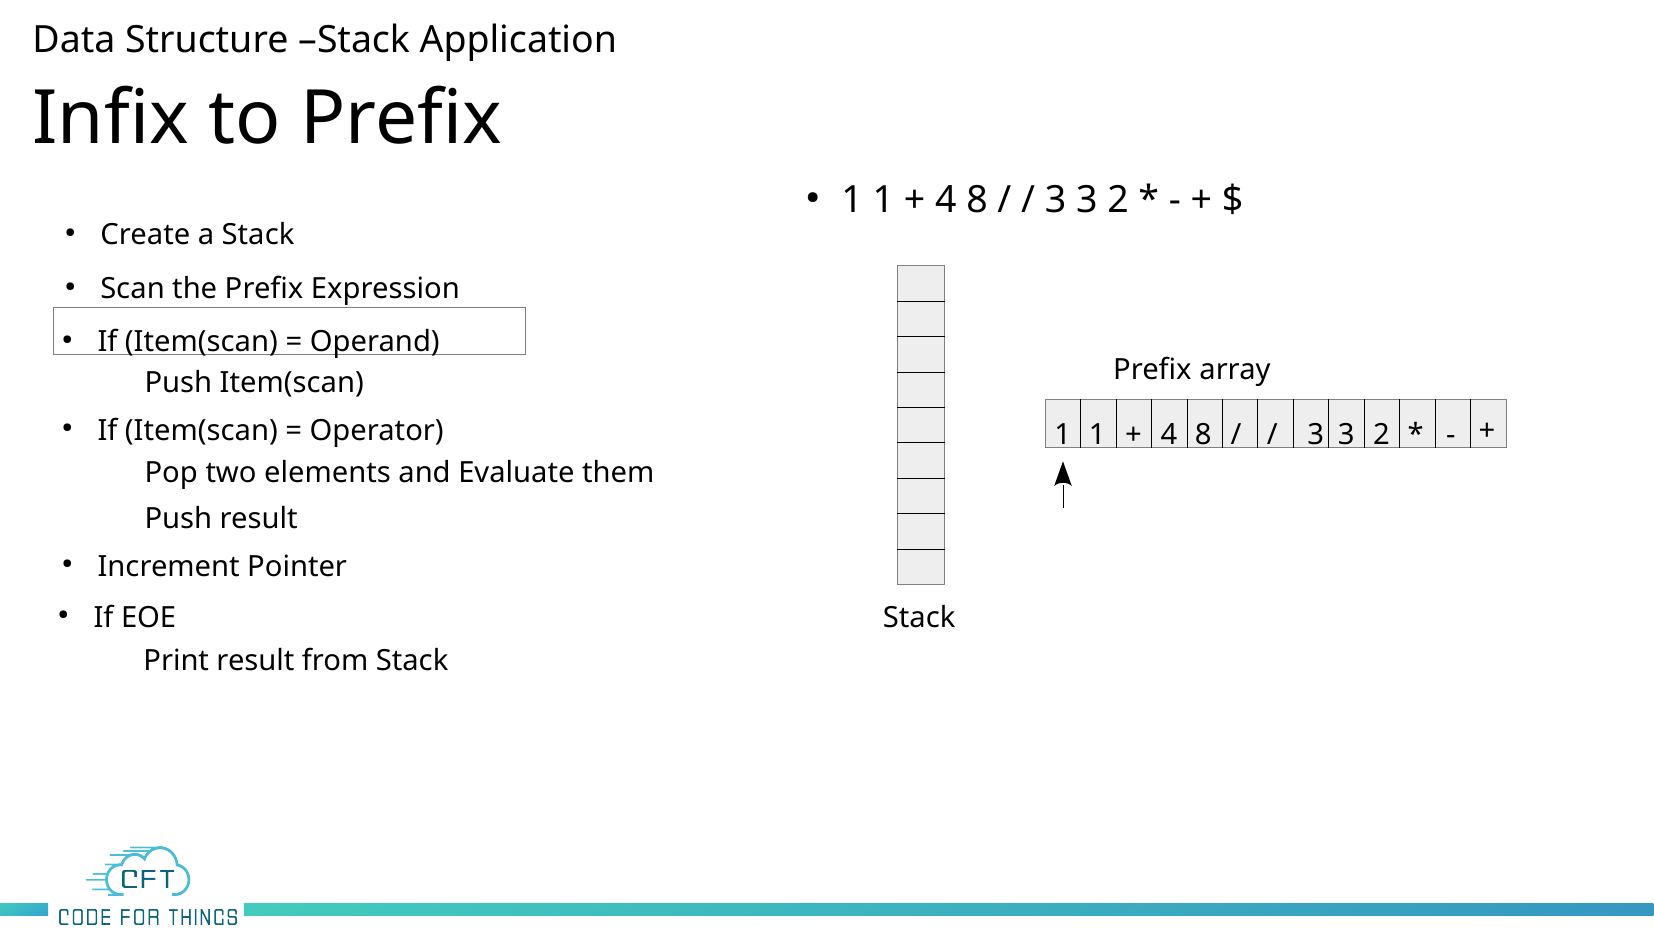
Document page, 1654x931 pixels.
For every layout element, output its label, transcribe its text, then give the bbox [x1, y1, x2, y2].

text_box 1 [1039, 405, 1074, 455]
text_box 3 [1341, 405, 1372, 455]
text_box If EOE [43, 588, 375, 638]
text_box [1223, 399, 1257, 405]
text_box [1081, 399, 1116, 405]
text_box + [1123, 405, 1145, 455]
text_box [1045, 399, 1080, 405]
text_box [1188, 399, 1222, 405]
text_box / [1229, 405, 1252, 455]
text_box [1117, 399, 1151, 405]
text_box If (Item(scan) = Operator) [47, 401, 496, 461]
text_box 2 [1372, 405, 1407, 455]
title Data Structure –Stack Application Infix to Prefix [32, 12, 1536, 166]
text_box 1 [1074, 405, 1123, 456]
text_box 1 1 + 4 8 / / 3 3 2 * - + $ [791, 165, 1377, 225]
text_box [897, 337, 945, 372]
text_box Stack [868, 588, 979, 638]
text_box [897, 514, 945, 549]
text_box Prefix array [1098, 340, 1312, 390]
text_box 8 [1180, 405, 1229, 455]
text_box If (Item(scan) = Operand) [47, 312, 491, 373]
text_box [897, 373, 945, 407]
text_box [1329, 399, 1364, 405]
text_box [897, 479, 945, 513]
text_box Scan the Prefix Expression [50, 259, 537, 319]
text_box [491, 319, 526, 355]
text_box Push Item(scan) [94, 373, 426, 401]
text_box [897, 550, 945, 585]
text_box 4 [1145, 405, 1180, 455]
text_box Increment Pointer [47, 537, 621, 597]
text_box + [1463, 401, 1518, 451]
text_box 3 [1292, 405, 1341, 455]
text_box Pop two elements and Evaluate them [94, 443, 709, 502]
text_box [1258, 399, 1293, 405]
text_box [1400, 399, 1435, 405]
text_box [1436, 399, 1470, 405]
text_box Print result from Stack [93, 631, 615, 691]
text_box / [1252, 405, 1292, 455]
picture [59, 846, 237, 925]
text_box [1365, 399, 1399, 405]
text_box [1152, 399, 1187, 405]
text_box [897, 302, 945, 336]
text_box * [1407, 405, 1431, 455]
text_box Push result [94, 490, 426, 550]
text_box [897, 408, 945, 442]
text_box [897, 443, 945, 478]
text_box [1294, 399, 1328, 405]
text_box Create a Stack [50, 206, 355, 266]
text_box [897, 265, 945, 301]
text_box - [1431, 405, 1472, 455]
